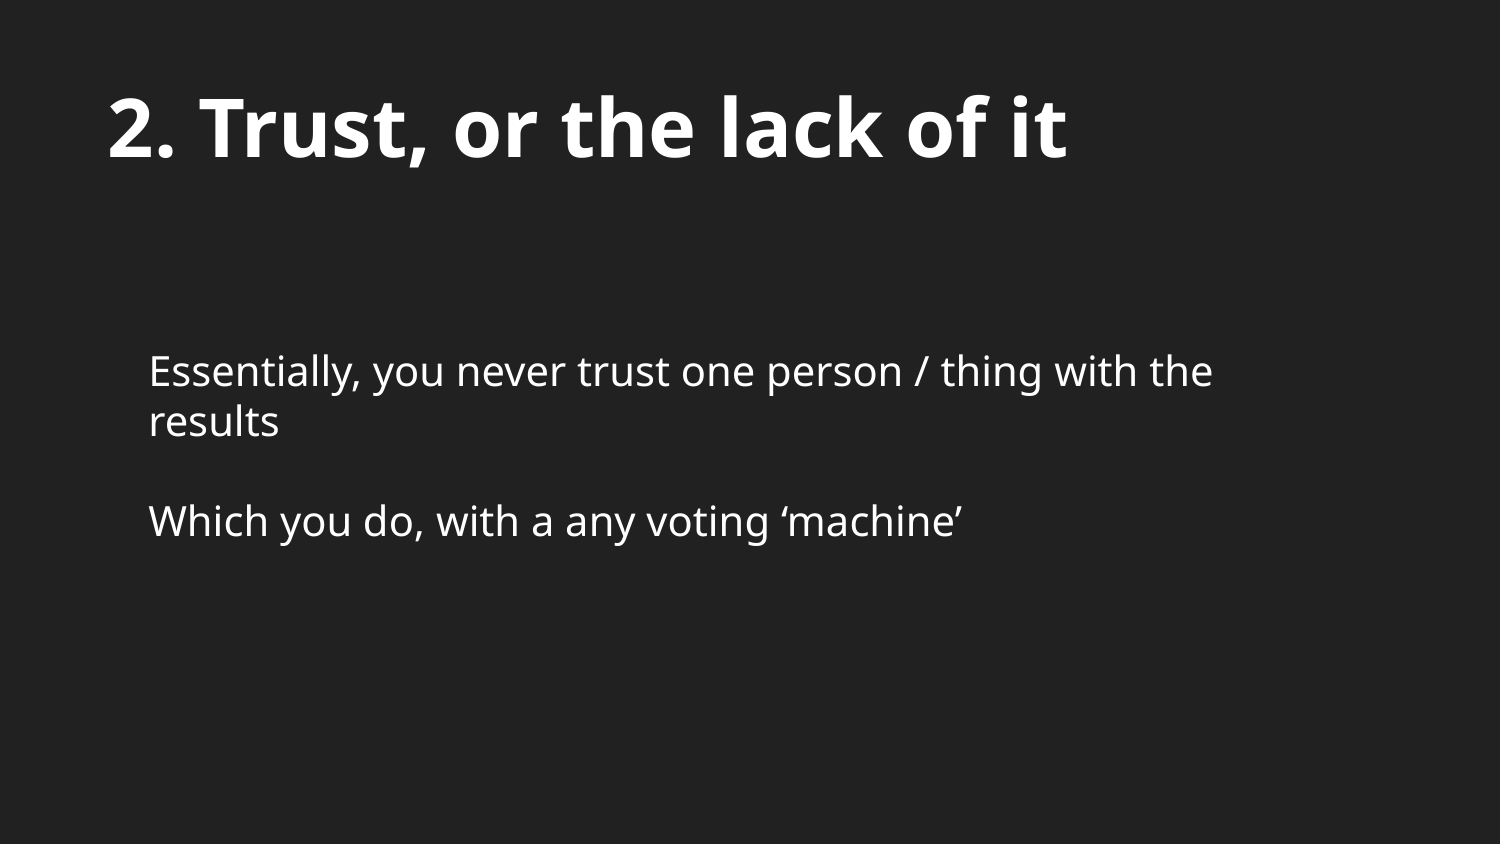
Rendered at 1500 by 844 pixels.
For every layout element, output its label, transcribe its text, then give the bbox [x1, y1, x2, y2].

text_box 2. Trust, or the lack of it [17, 61, 1473, 190]
text_box Essentially, you never trust one person / thing with the results Which you do, with a any voting ‘machine’ [133, 329, 1367, 560]
